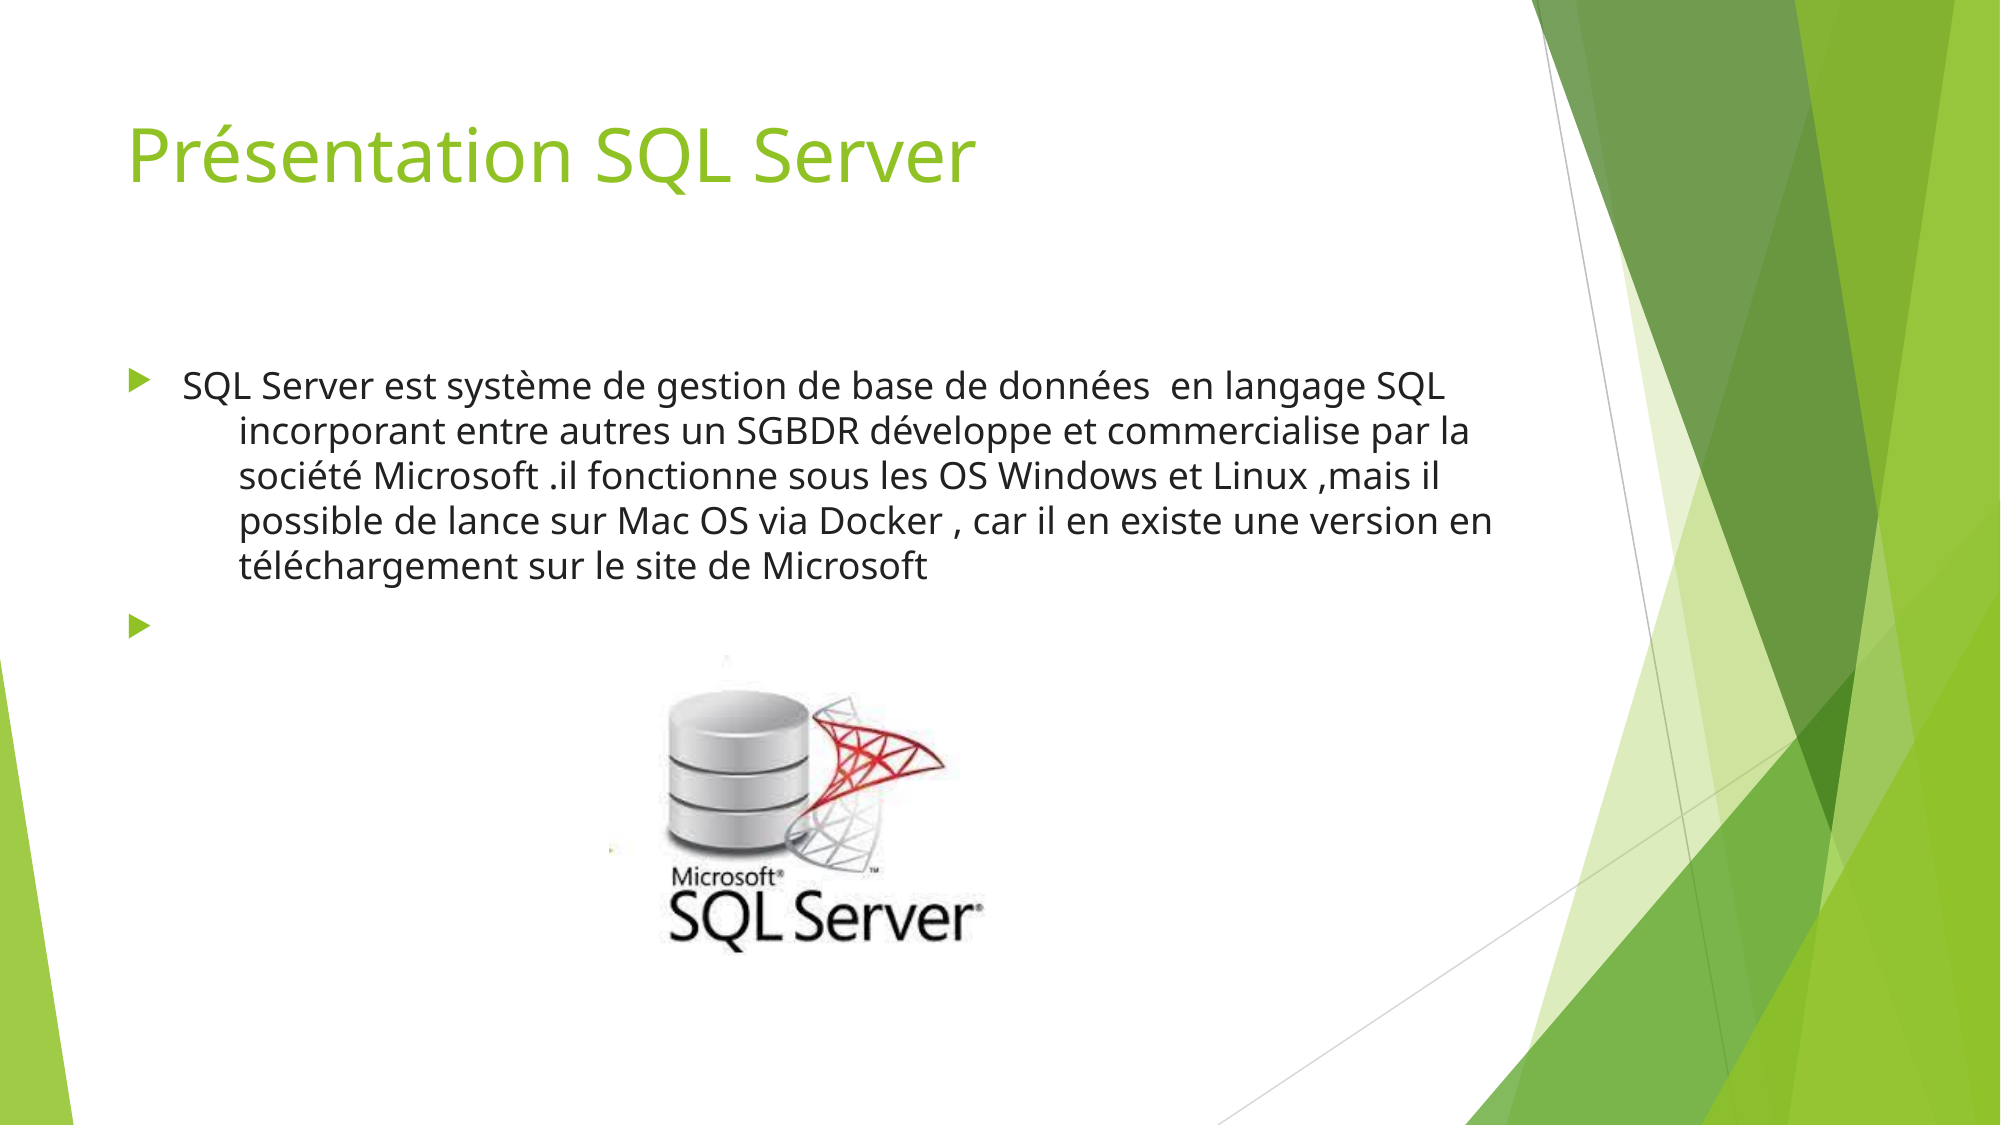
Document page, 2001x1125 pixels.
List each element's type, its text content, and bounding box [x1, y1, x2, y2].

picture [609, 655, 1001, 970]
list SQL Server est système de gestion de base de données en langage SQL incorporant entre autres un SGBDR développe et commercialise par la société Microsoft .il fonctionne sous les OS Windows et Linux ,mais il possible de lance sur Mac OS via Docker , car il en existe une version en téléchargement sur le site de Microsoft [111, 354, 1522, 992]
title Présentation SQL Server [111, 99, 1522, 317]
